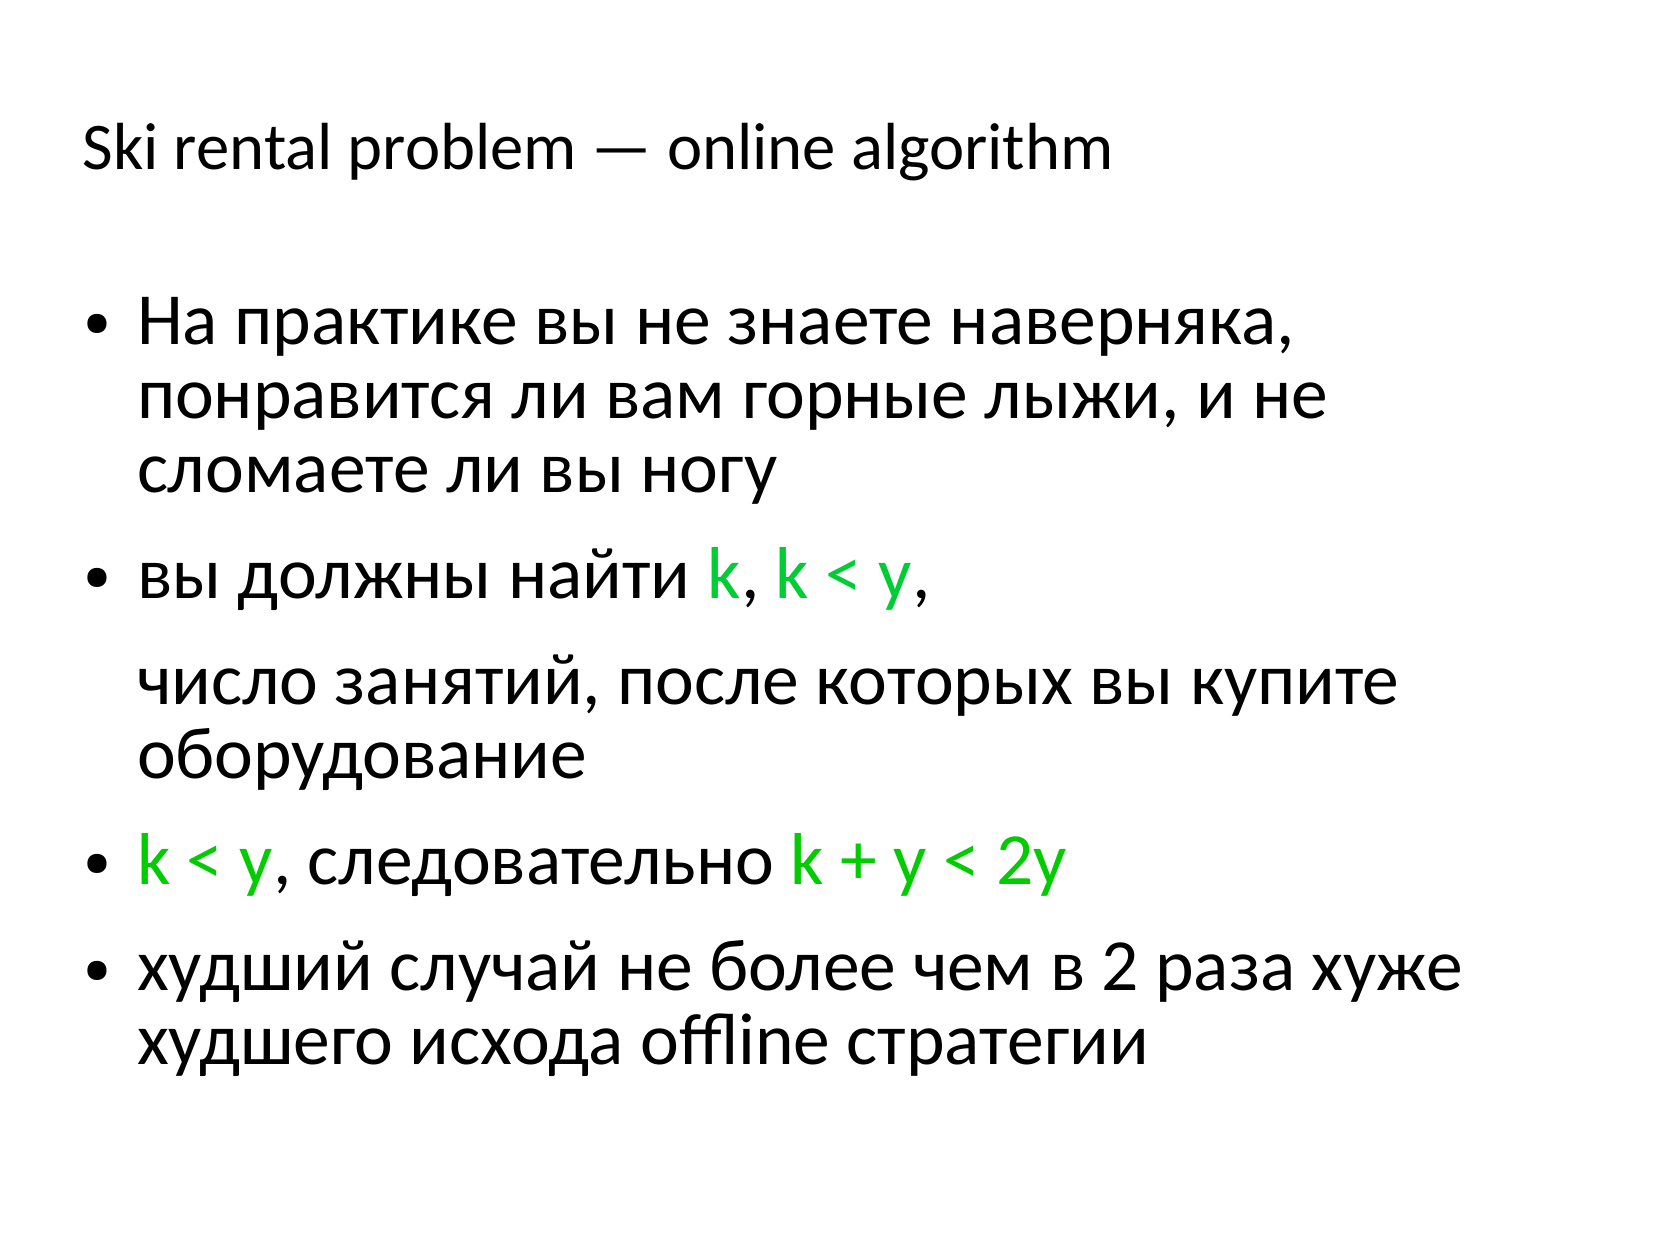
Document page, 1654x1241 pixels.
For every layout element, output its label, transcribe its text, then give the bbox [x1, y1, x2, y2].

list На практике вы не знаете наверняка, понравится ли вам горные лыжи, и не сломаете ли вы ногу вы должны найти k, k < y, число занятий, после которых вы купите оборудование k < y, следовательно k + y < 2y худший случай не более чем в 2 раза хуже худшего исхода offline стратегии [66, 289, 1555, 1108]
title Ski rental problem — online algorithm [82, 49, 1571, 257]
